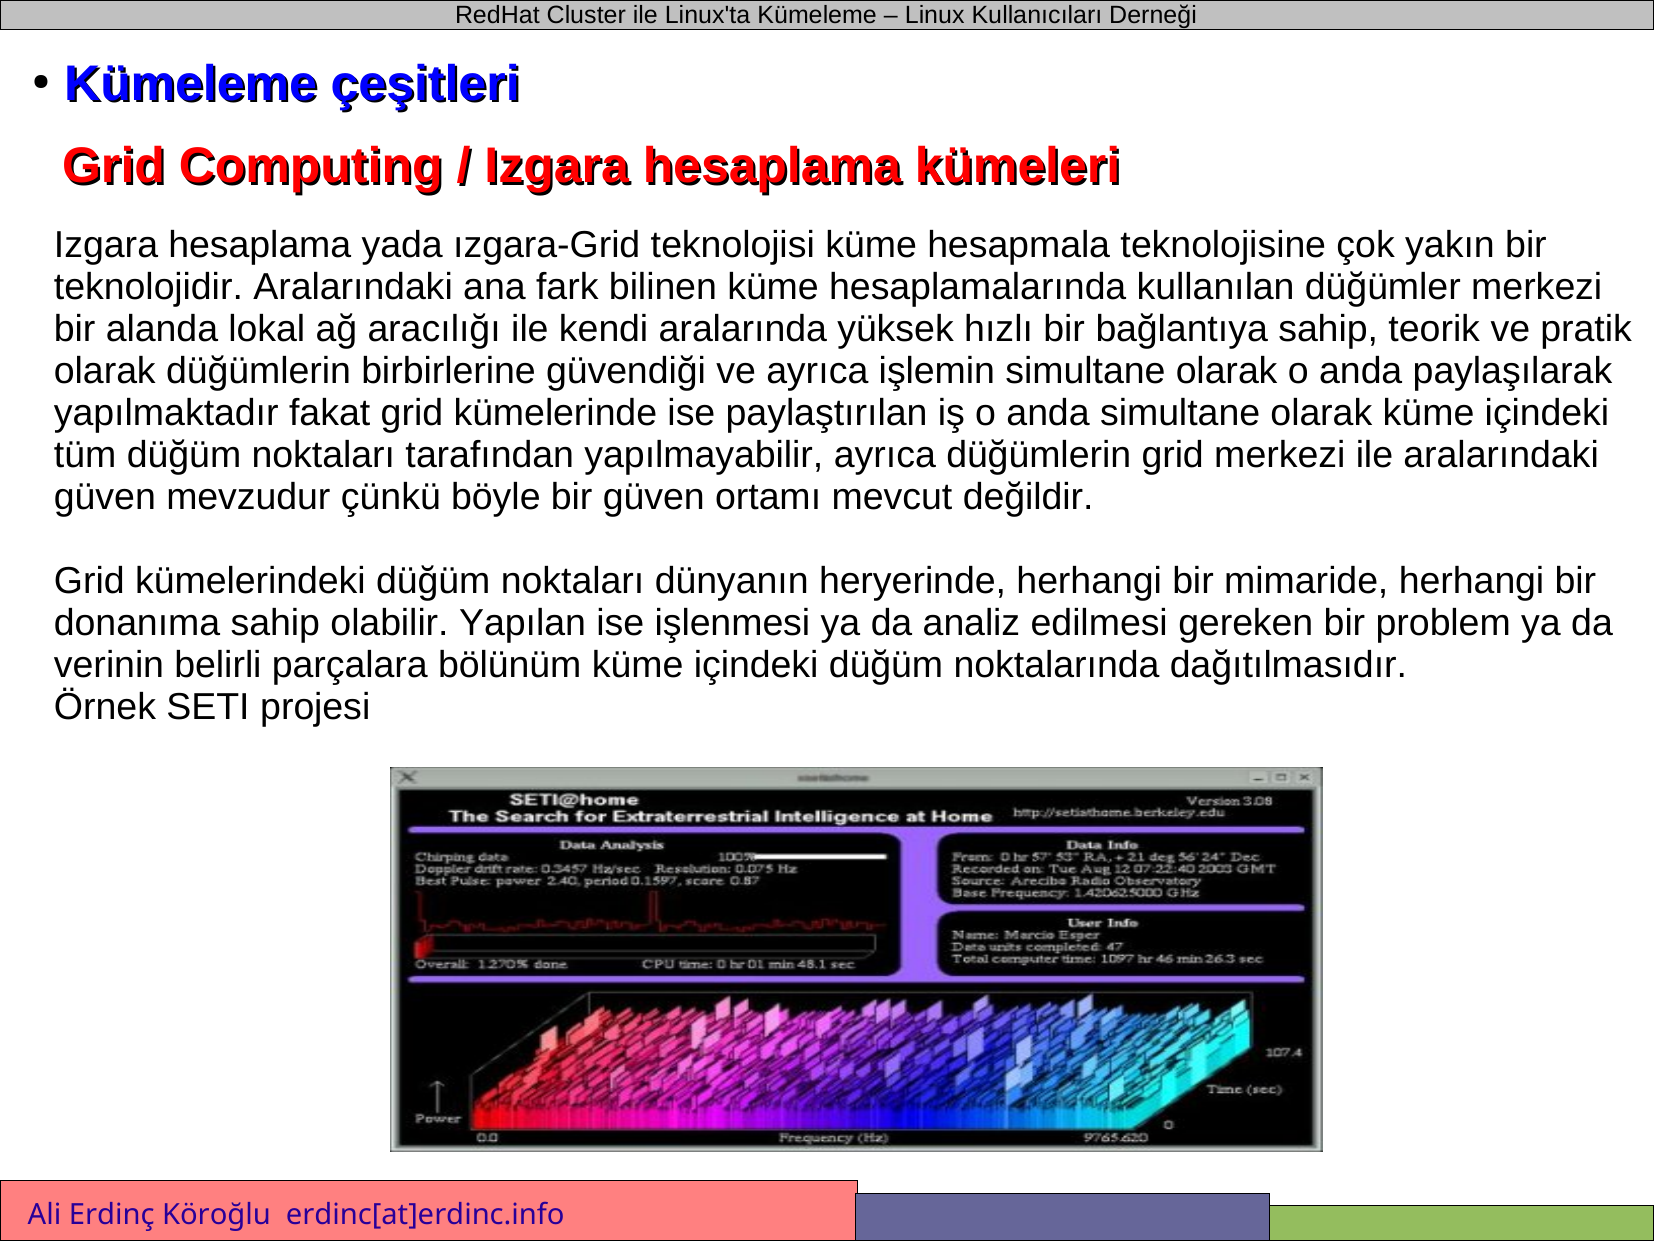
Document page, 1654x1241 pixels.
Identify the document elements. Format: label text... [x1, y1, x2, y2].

text_box Grid Computing / Izgara hesaplama kümeleri [47, 130, 1137, 210]
text_box [0, 1180, 1654, 1241]
text_box Kümeleme çeşitleri [17, 47, 535, 127]
text_box RedHat Cluster ile Linux'ta Kümeleme – Linux Kullanıcıları Derneği [0, 0, 1654, 30]
text_box Izgara hesaplama yada ızgara-Grid teknolojisi küme hesapmala teknolojisine çok yakın bir teknolojidir. Aralarındaki ana fark bilinen küme hesaplamalarında kullanılan düğümler merkezi bir alanda lokal ağ aracılığı ile kendi aralarında yüksek hızlı bir bağlantıya sahip, teorik ve pratik olarak düğümlerin birbirlerine güvendiği ve ayrıca işlemin simultane olarak o anda paylaşılarak yapılmaktadır fakat grid kümelerinde ise paylaştırılan iş o anda simultane olarak küme içindeki tüm düğüm noktaları tarafından yapılmayabilir, ayrıca düğümlerin grid merkezi ile aralarındaki güven mevzudur çünkü böyle bir güven ortamı mevcut değildir. Grid kümelerindeki düğüm noktaları dünyanın heryerinde, herhangi bir mimaride, herhangi bir donanıma sahip olabilir. Yapılan ise işlenmesi ya da analiz edilmesi gereken bir problem ya da verinin belirli parçalara bölünüm küme içindeki düğüm noktalarında dağıtılmasıdır. Örnek SETI projesi [39, 215, 1654, 789]
text_box Ali Erdinç Köroğlu erdinc[at]erdinc.info http://www.erdinc.info [12, 1186, 853, 1241]
picture [390, 767, 1323, 1152]
